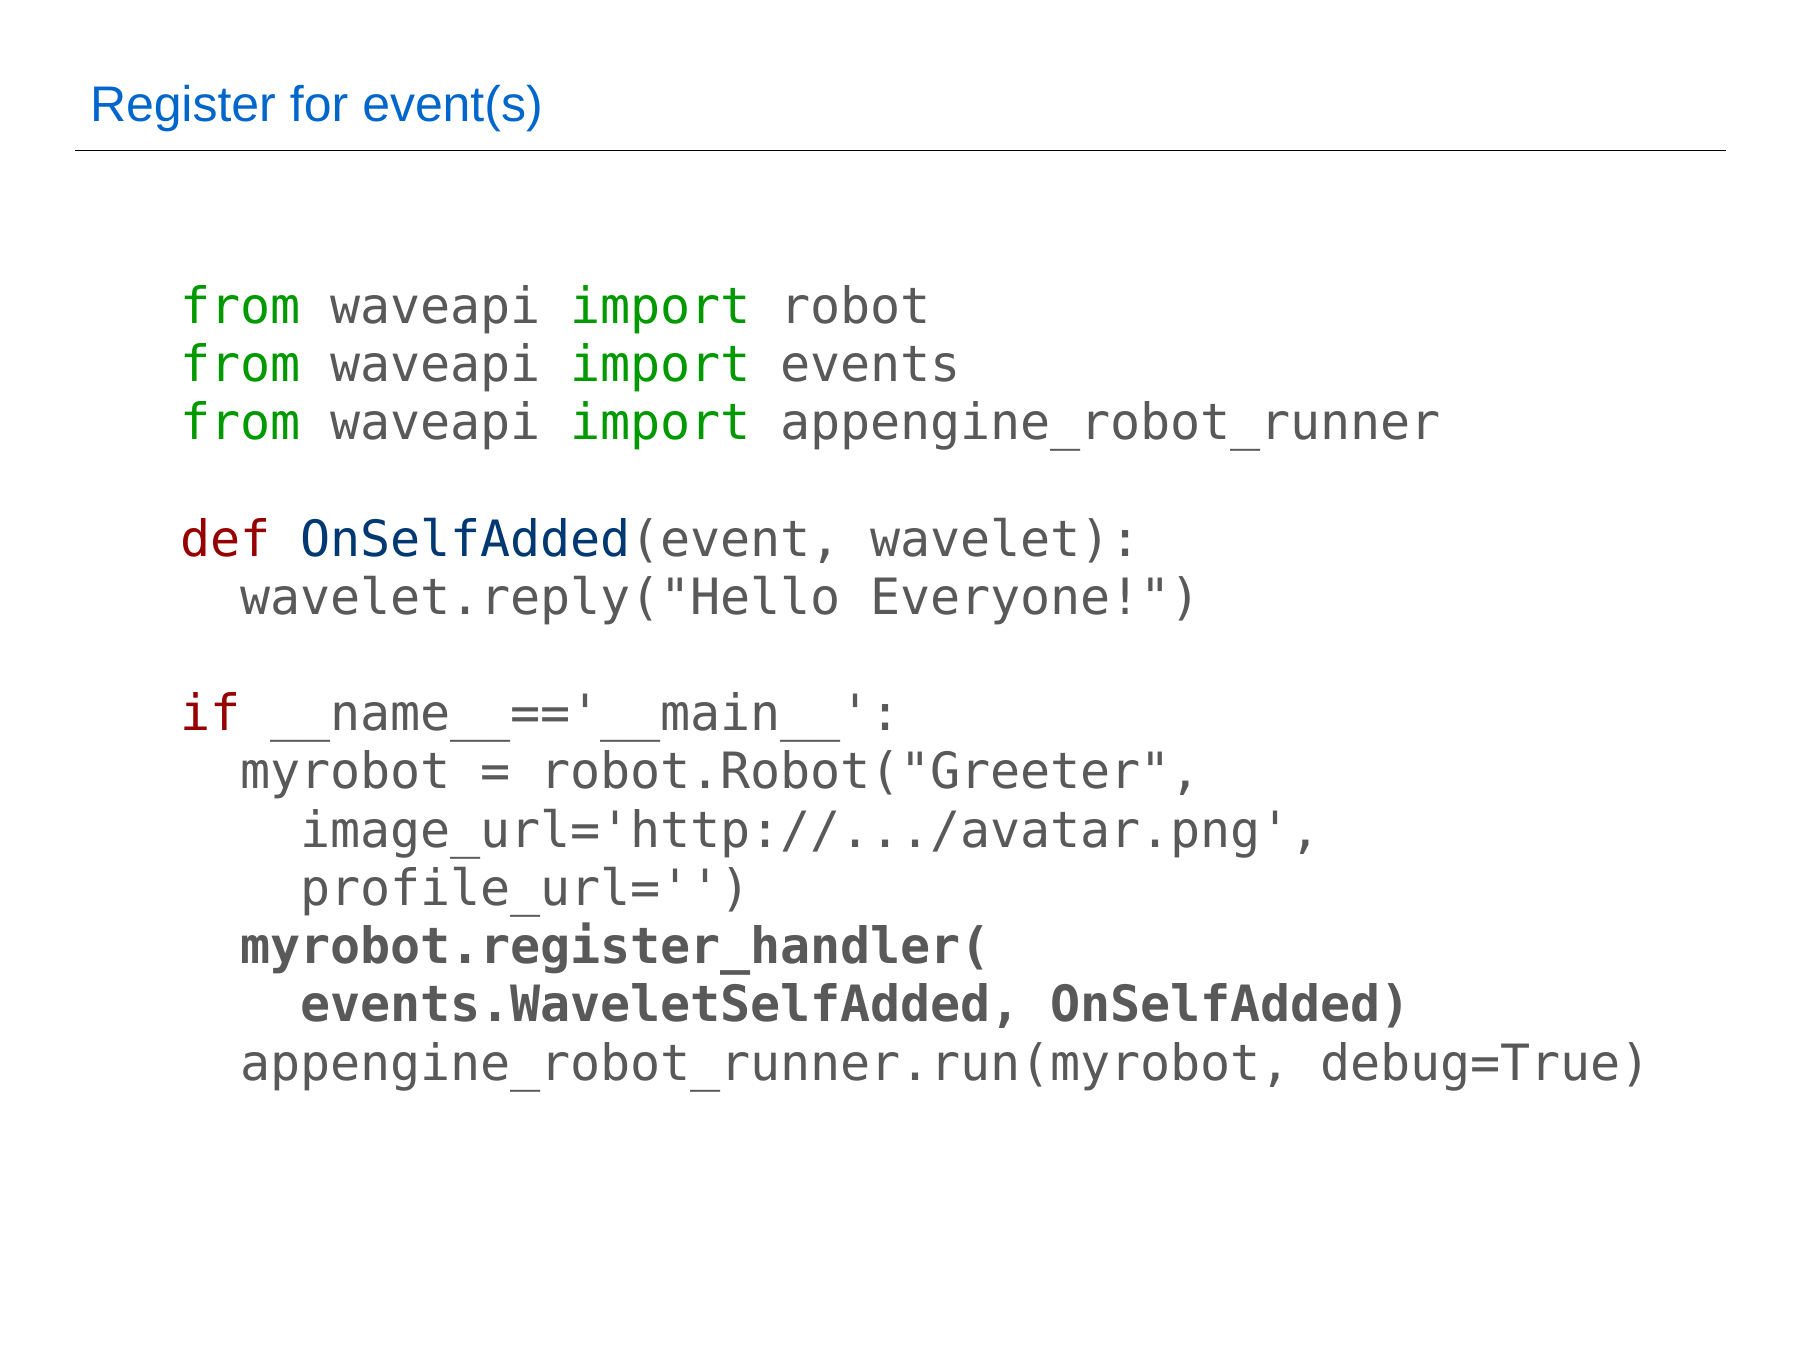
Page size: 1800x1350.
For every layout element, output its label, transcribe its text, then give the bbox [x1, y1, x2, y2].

title Register for event(s) [90, 61, 1710, 152]
text_box from waveapi import robot from waveapi import events from waveapi import appengine_robot_runner def OnSelfAdded(event, wavelet): wavelet.reply("Hello Everyone!") if __name__=='__main__': myrobot = robot.Robot("Greeter", image_url='http://.../avatar.png', profile_url='') myrobot.register_handler( events.WaveletSelfAdded, OnSelfAdded) appengine_robot_runner.run(myrobot, debug=True) [165, 269, 1800, 1216]
